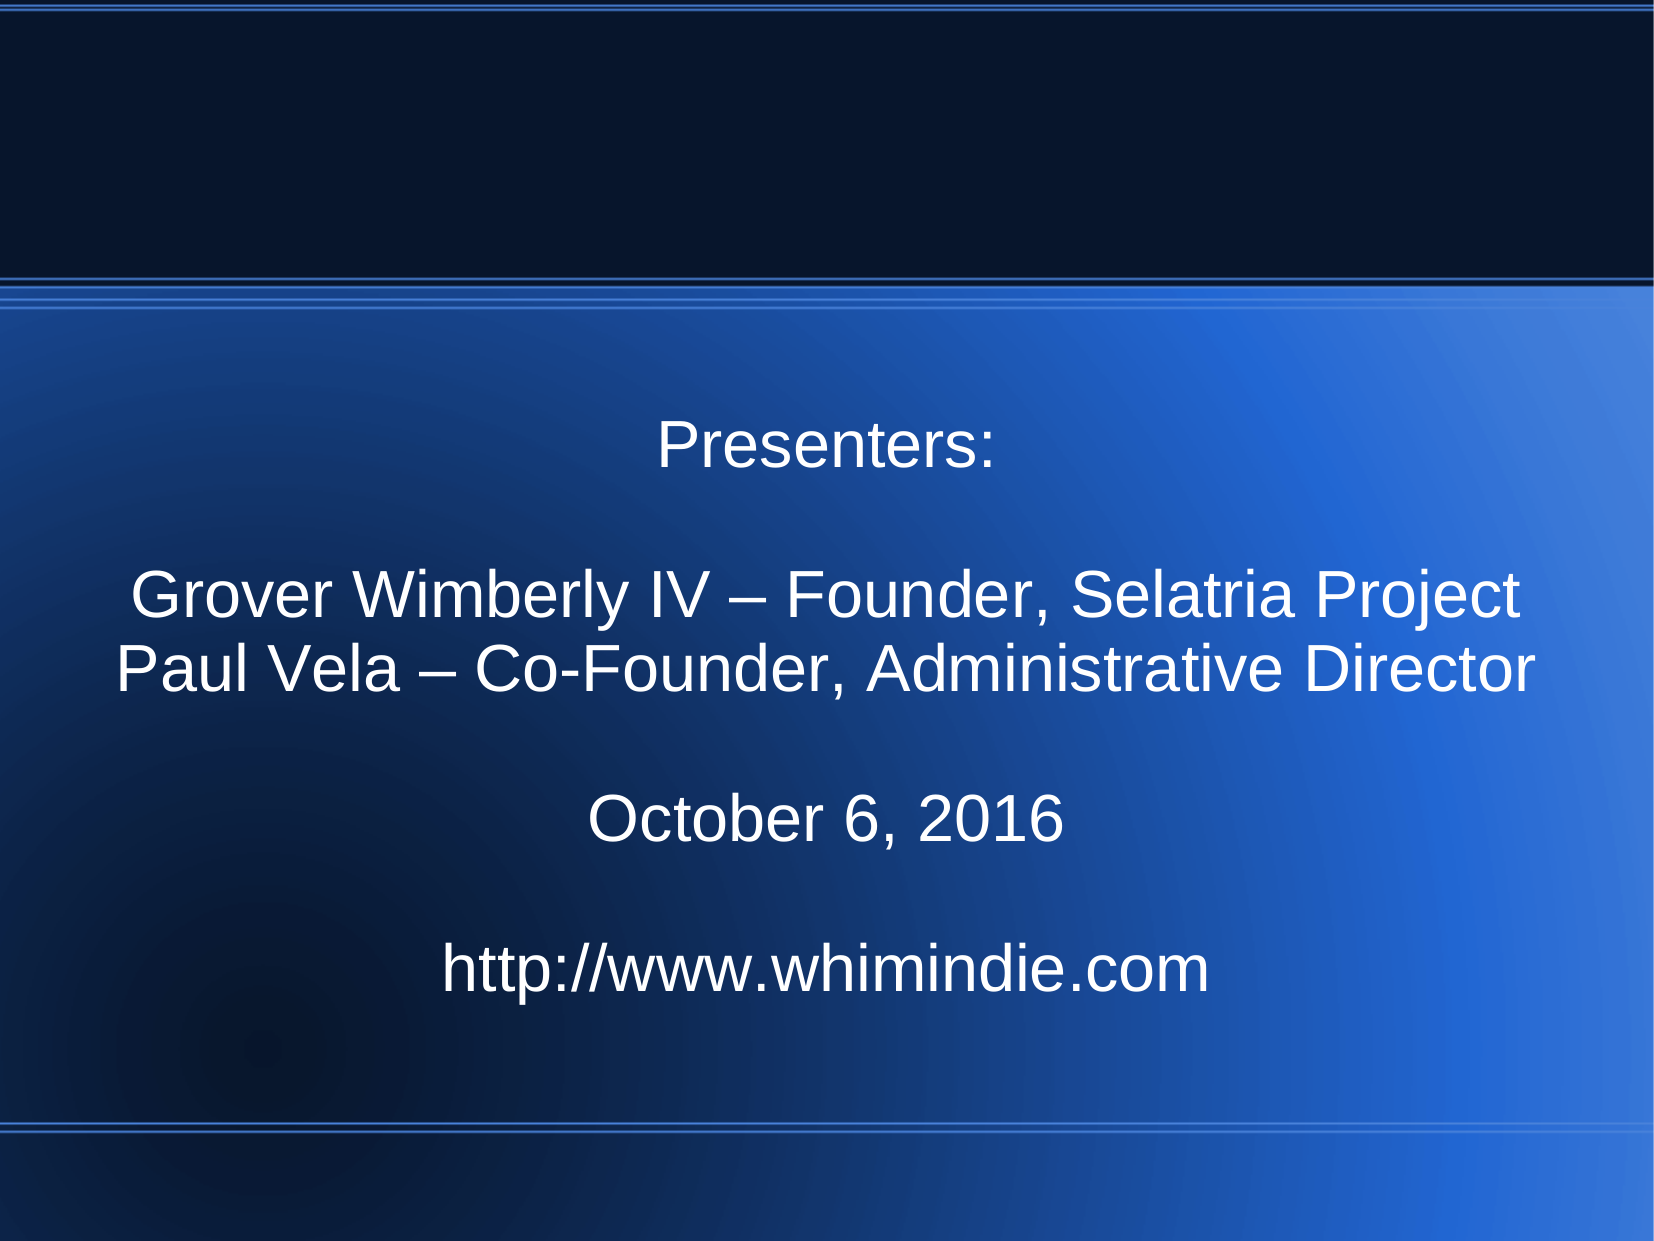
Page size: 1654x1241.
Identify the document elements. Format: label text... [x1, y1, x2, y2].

subtitle Presenters: Grover Wimberly IV – Founder, Selatria Project Paul Vela – Co-Founder, Administrative Director October 6, 2016 http://www.whimindie.com [82, 332, 1571, 1081]
picture [0, 0, 1654, 1241]
